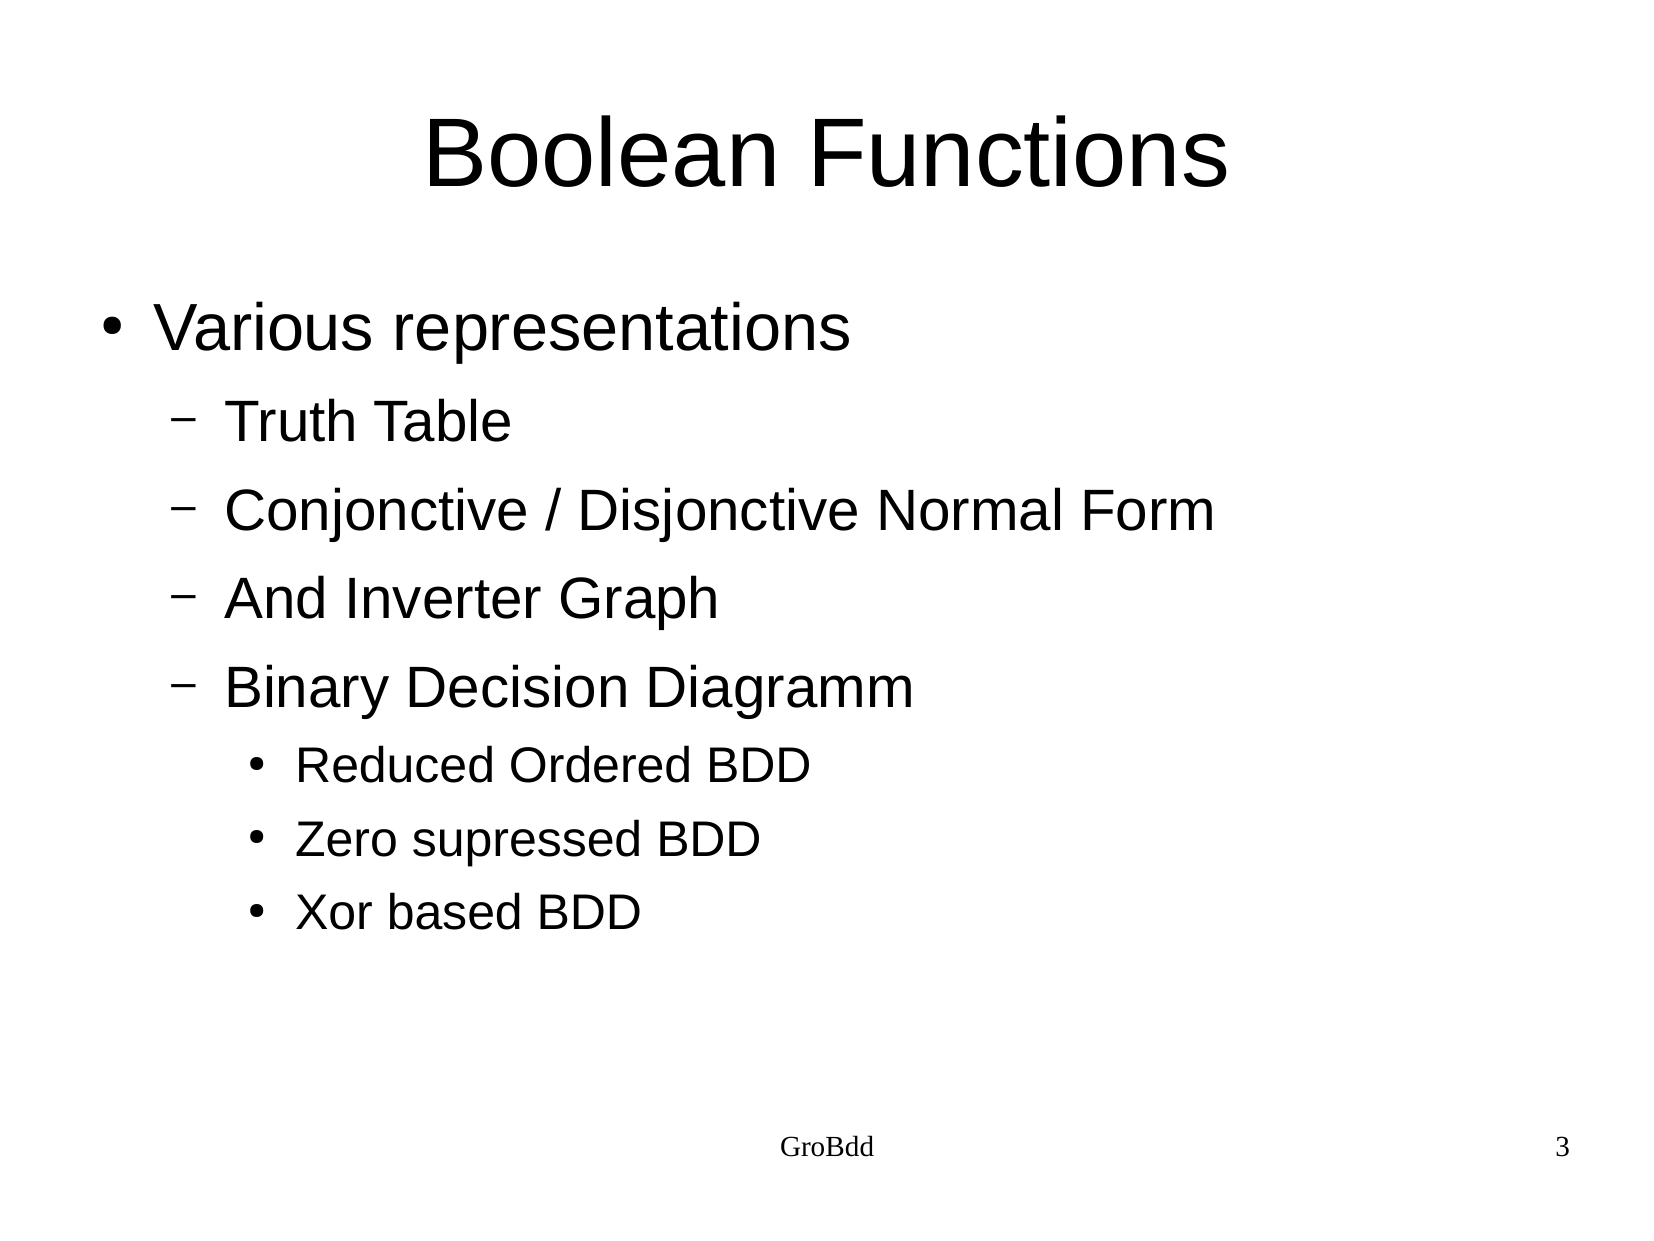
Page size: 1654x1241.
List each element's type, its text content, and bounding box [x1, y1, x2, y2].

list Various representations Truth Table Conjonctive / Disjonctive Normal Form And Inverter Graph Binary Decision Diagramm Reduced Ordered BDD Zero supressed BDD Xor based BDD [82, 290, 1571, 1010]
title Boolean Functions [82, 49, 1571, 257]
